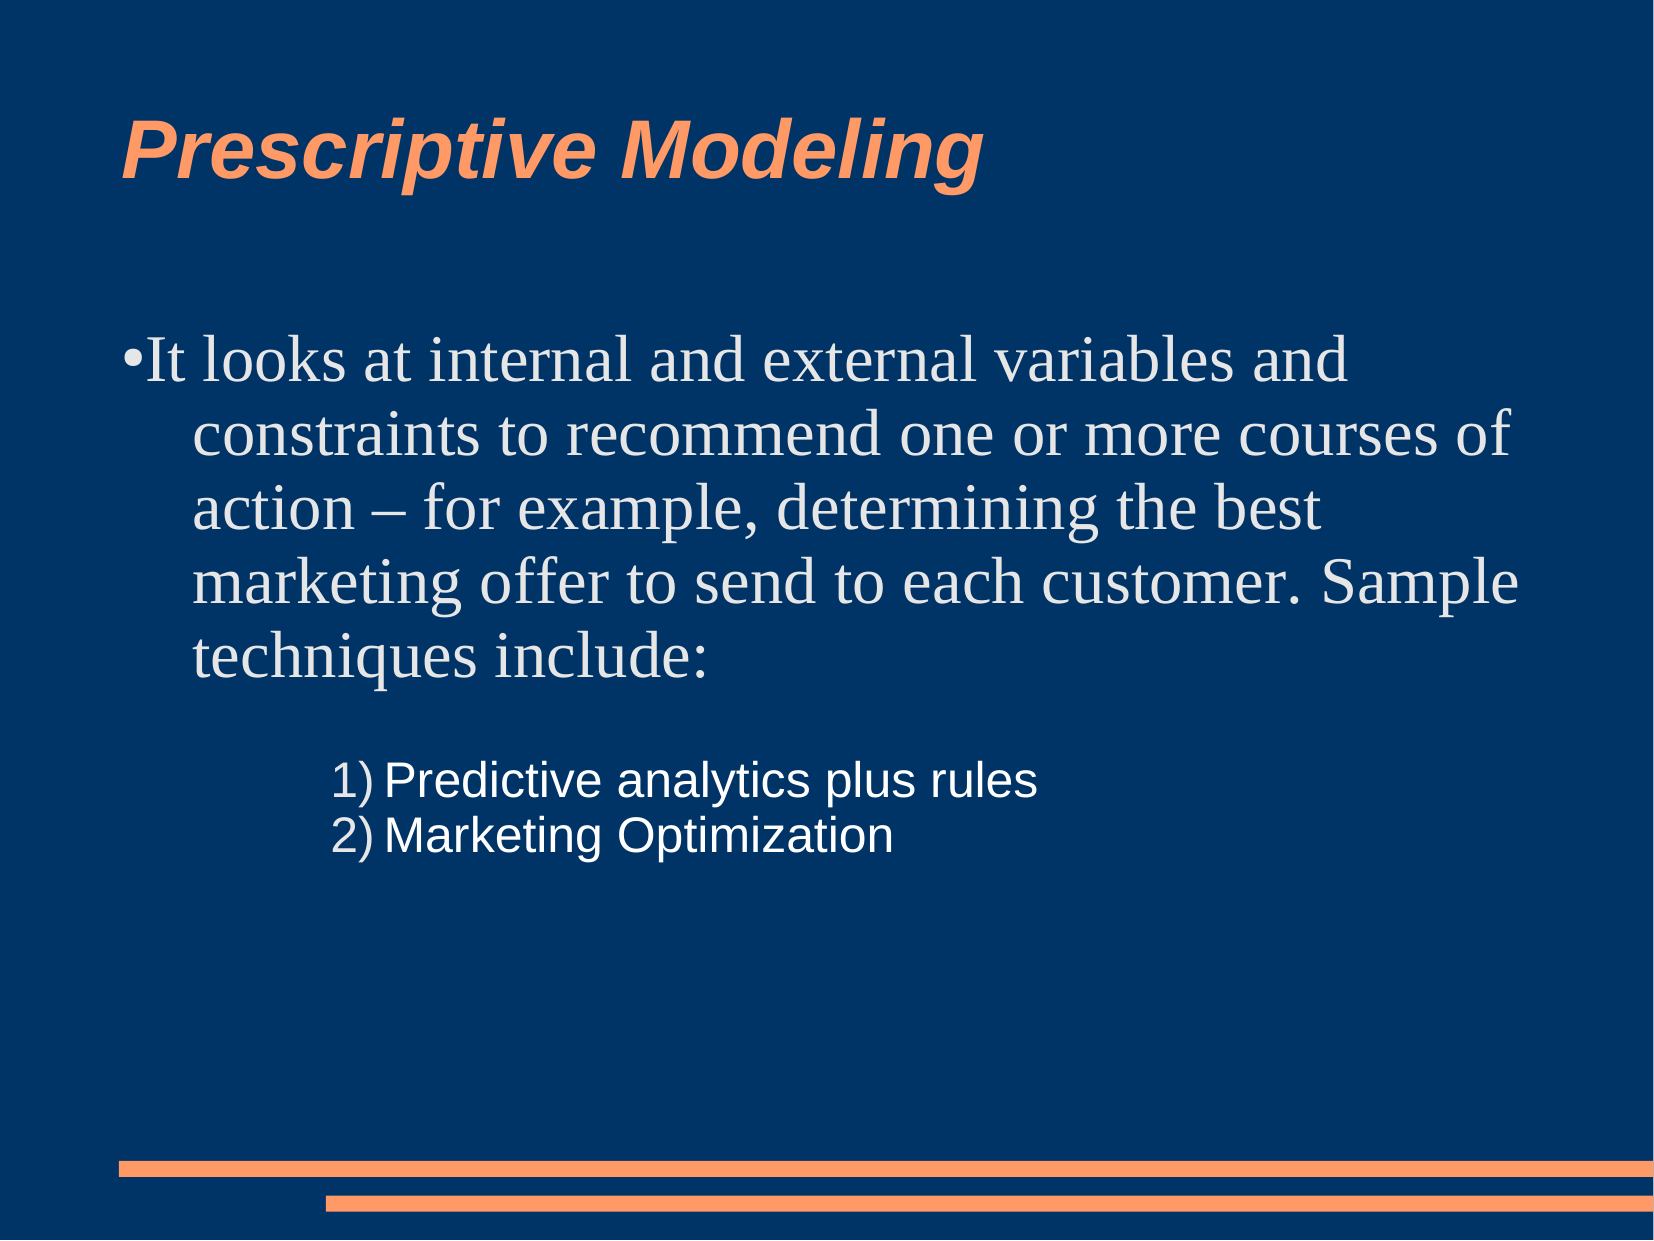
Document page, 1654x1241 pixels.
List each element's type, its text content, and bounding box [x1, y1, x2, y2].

list It looks at internal and external variables and constraints to recommend one or more courses of action – for example, determining the best marketing offer to send to each customer. Sample techniques include: [121, 322, 1561, 1042]
title Prescriptive Modeling [121, 46, 1534, 254]
text_box Predictive analytics plus rules Marketing Optimization [312, 751, 1238, 901]
